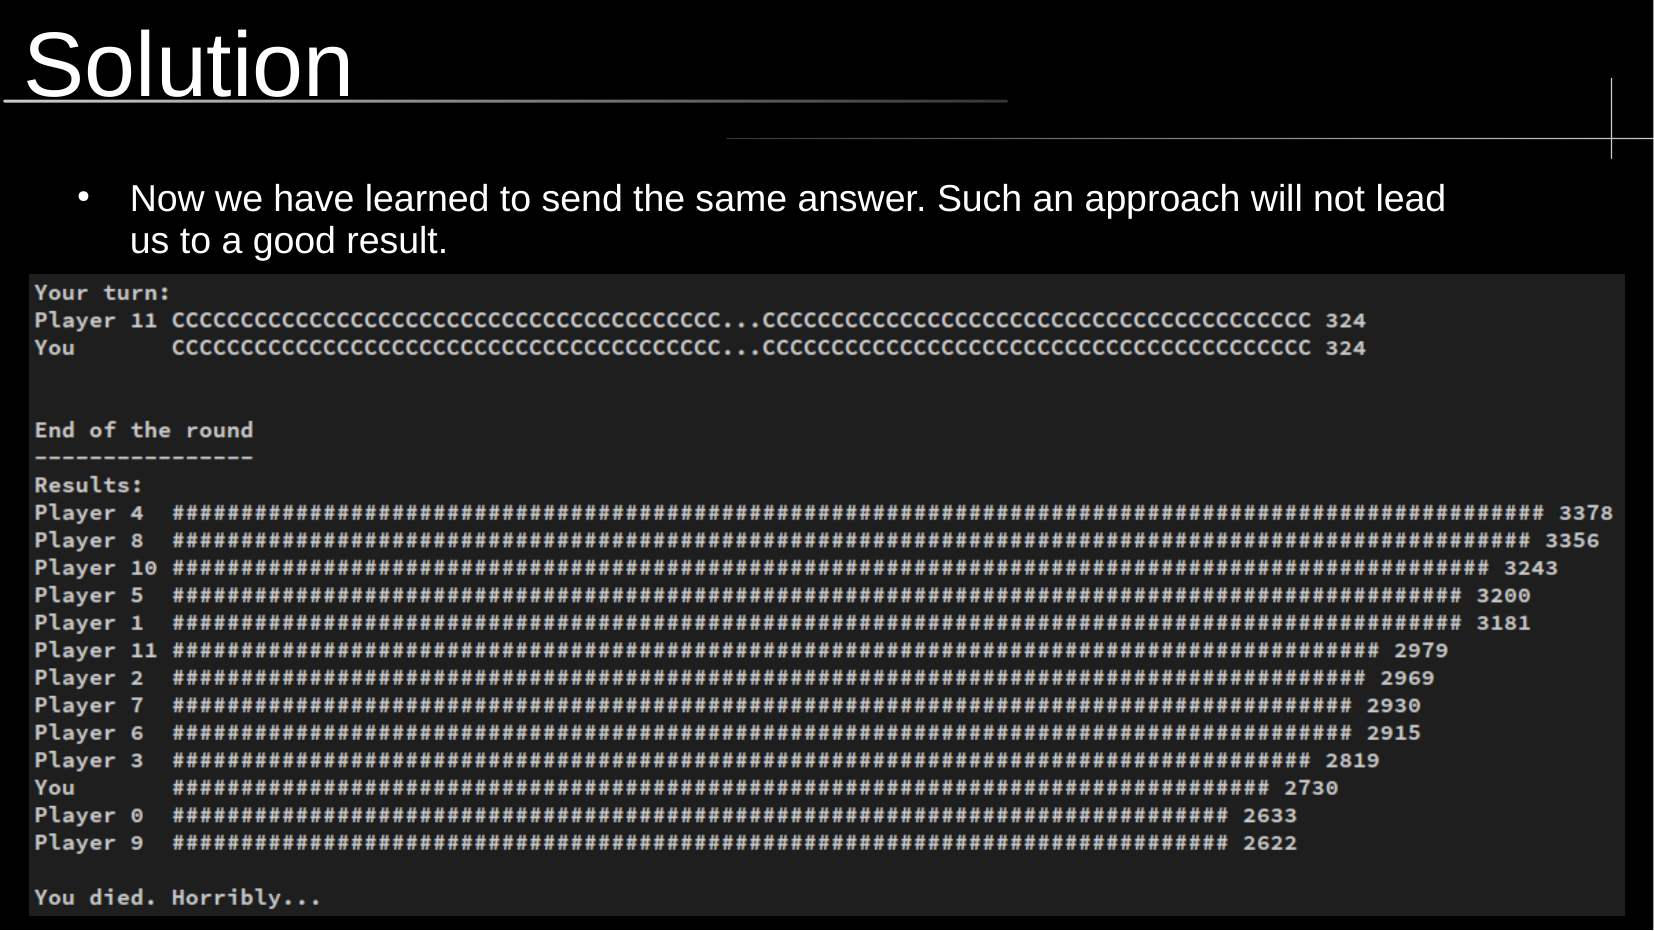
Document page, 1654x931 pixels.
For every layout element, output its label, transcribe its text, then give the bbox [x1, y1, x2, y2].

title Solution [23, 11, 1589, 119]
list Now we have learned to send the same answer. Such an approach will not lead us to a good result. [59, 177, 1477, 274]
picture [29, 274, 1625, 916]
